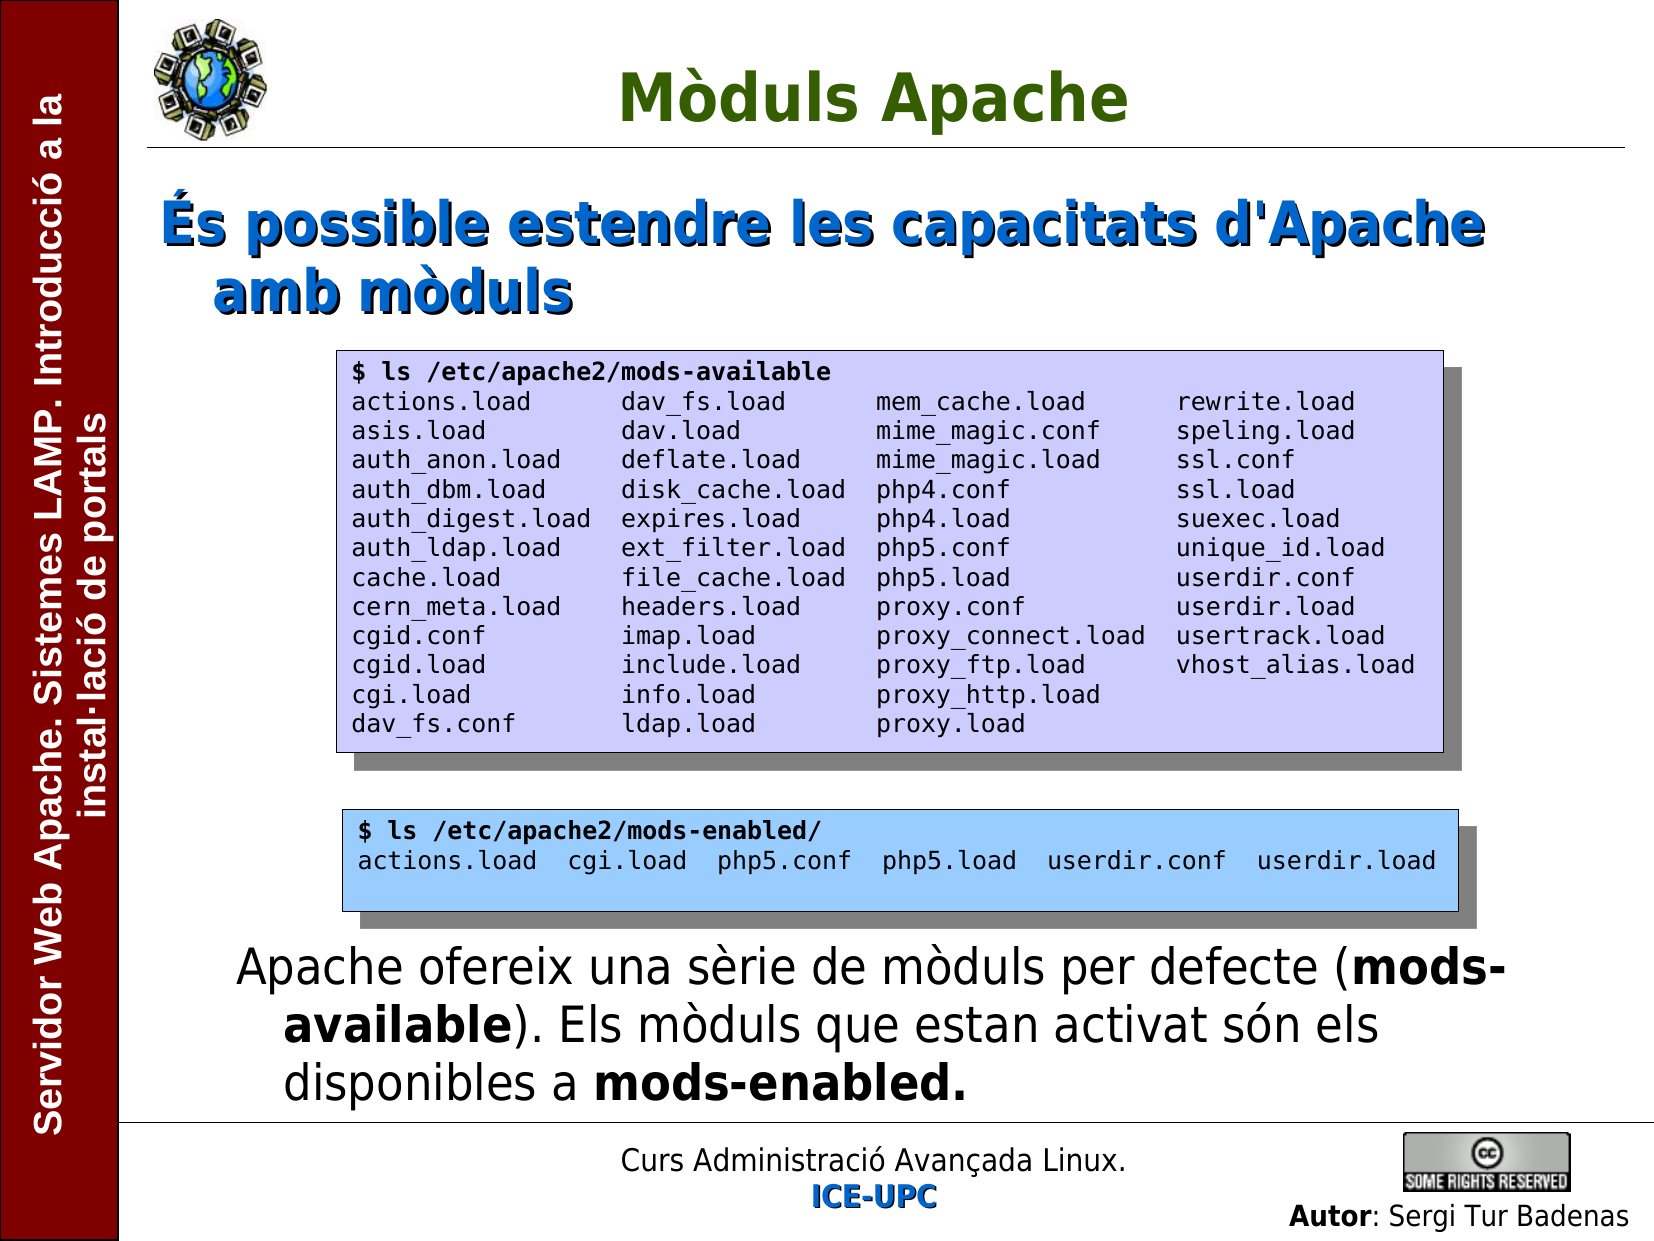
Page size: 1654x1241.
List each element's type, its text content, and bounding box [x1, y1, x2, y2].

list És possible estendre les capacitats d'Apache amb mòduls Apache ofereix una sèrie de mòduls per defecte (mods-available). Els mòduls que estan activat són els disponibles a mods-enabled. [141, 189, 1630, 1113]
title Mòduls Apache [129, 56, 1619, 141]
text_box $ ls /etc/apache2/mods-available actions.load dav_fs.load mem_cache.load rewrite.load asis.load dav.load mime_magic.conf speling.load auth_anon.load deflate.load mime_magic.load ssl.conf auth_dbm.load disk_cache.load php4.conf ssl.load auth_digest.load expires.load php4.load suexec.load auth_ldap.load ext_filter.load php5.conf unique_id.load cache.load file_cache.load php5.load userdir.conf cern_meta.load headers.load proxy.conf userdir.load cgid.conf imap.load proxy_connect.load usertrack.load cgid.load include.load proxy_ftp.load vhost_alias.load cgi.load info.load proxy_http.load dav_fs.conf ldap.load proxy.load [336, 350, 1444, 753]
picture [154, 19, 268, 56]
picture [1403, 1132, 1571, 1192]
text_box $ ls /etc/apache2/mods-enabled/ actions.load cgi.load php5.conf php5.load userdir.conf userdir.load [342, 809, 1459, 912]
